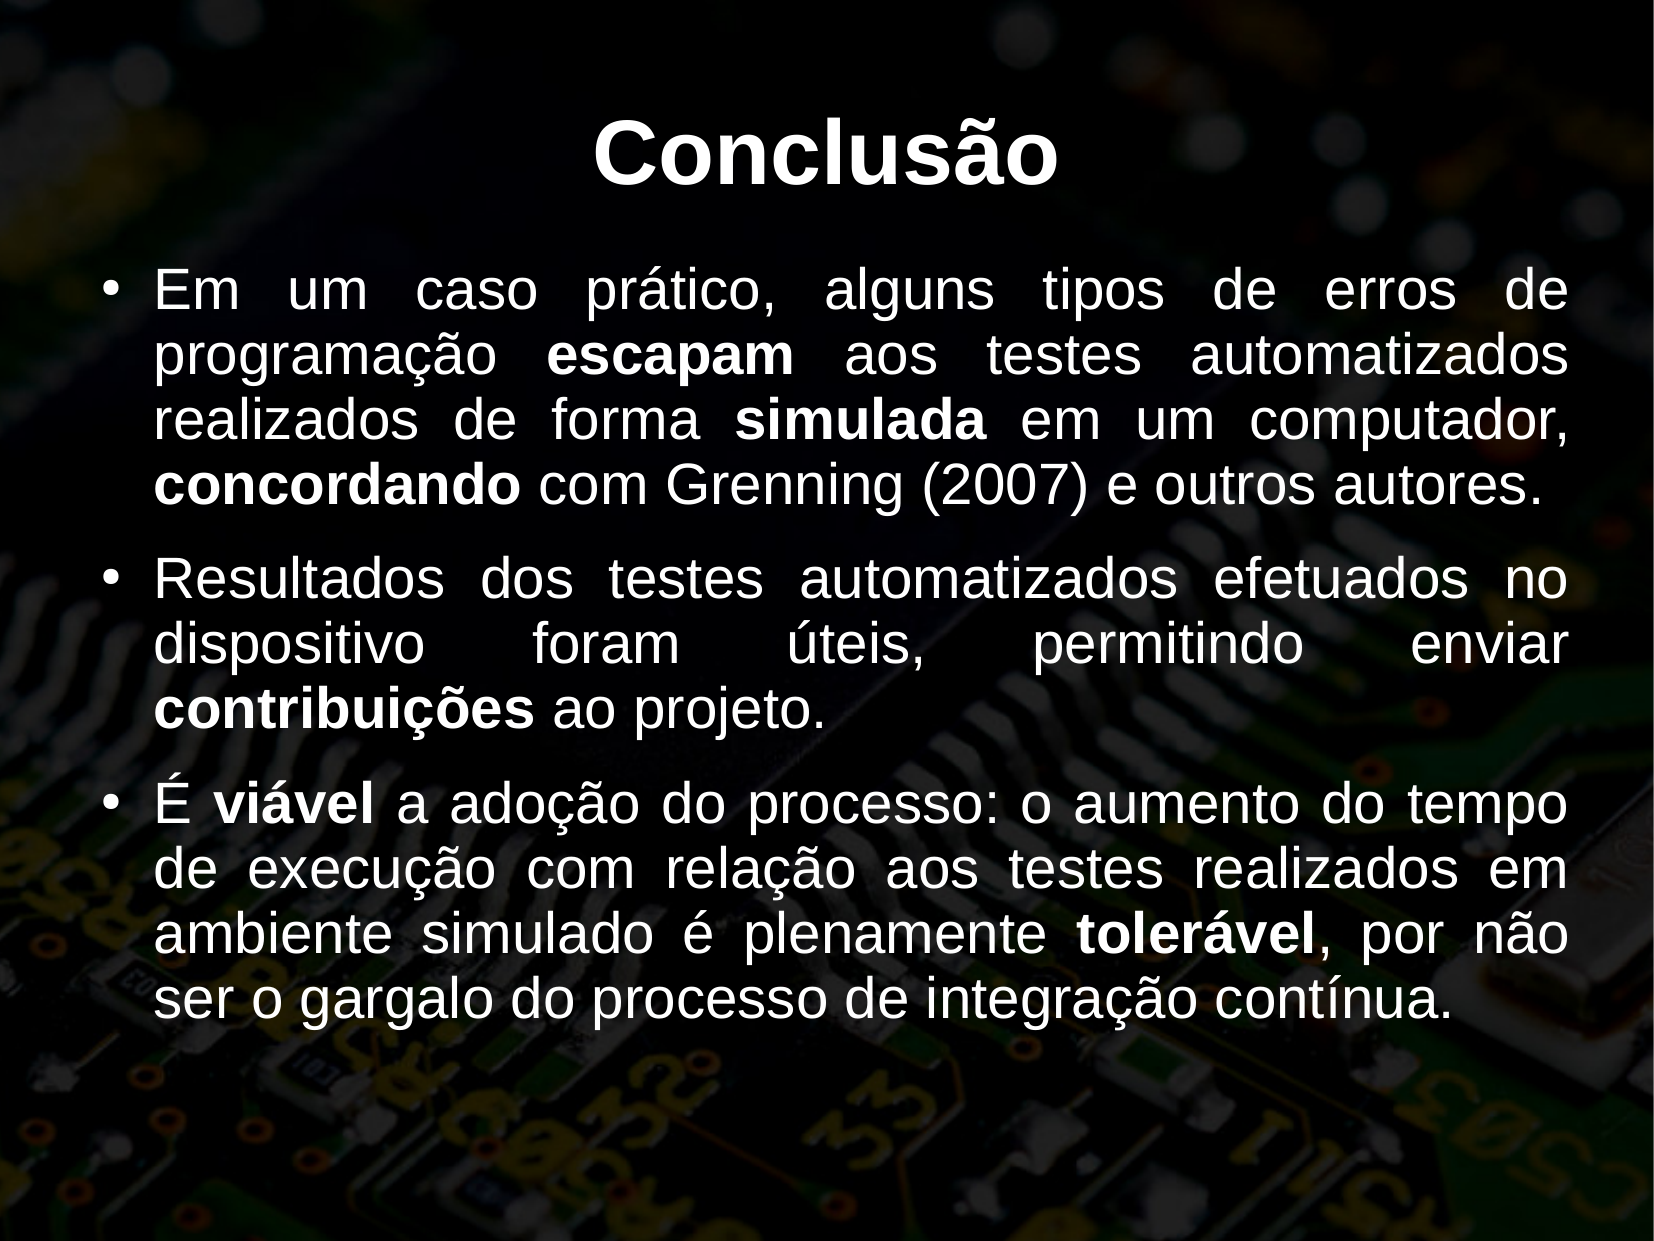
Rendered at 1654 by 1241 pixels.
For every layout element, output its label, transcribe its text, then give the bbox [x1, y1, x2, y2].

list Em um caso prático, alguns tipos de erros de programação escapam aos testes automatizados realizados de forma simulada em um computador, concordando com Grenning (2007) e outros autores. Resultados dos testes automatizados efetuados no dispositivo foram úteis, permitindo enviar contribuições ao projeto. É viável a adoção do processo: o aumento do tempo de execução com relação aos testes realizados em ambiente simulado é plenamente tolerável, por não ser o gargalo do processo de integração contínua. [82, 256, 1571, 1193]
title Conclusão [82, 49, 1571, 256]
picture [0, 0, 1654, 1241]
